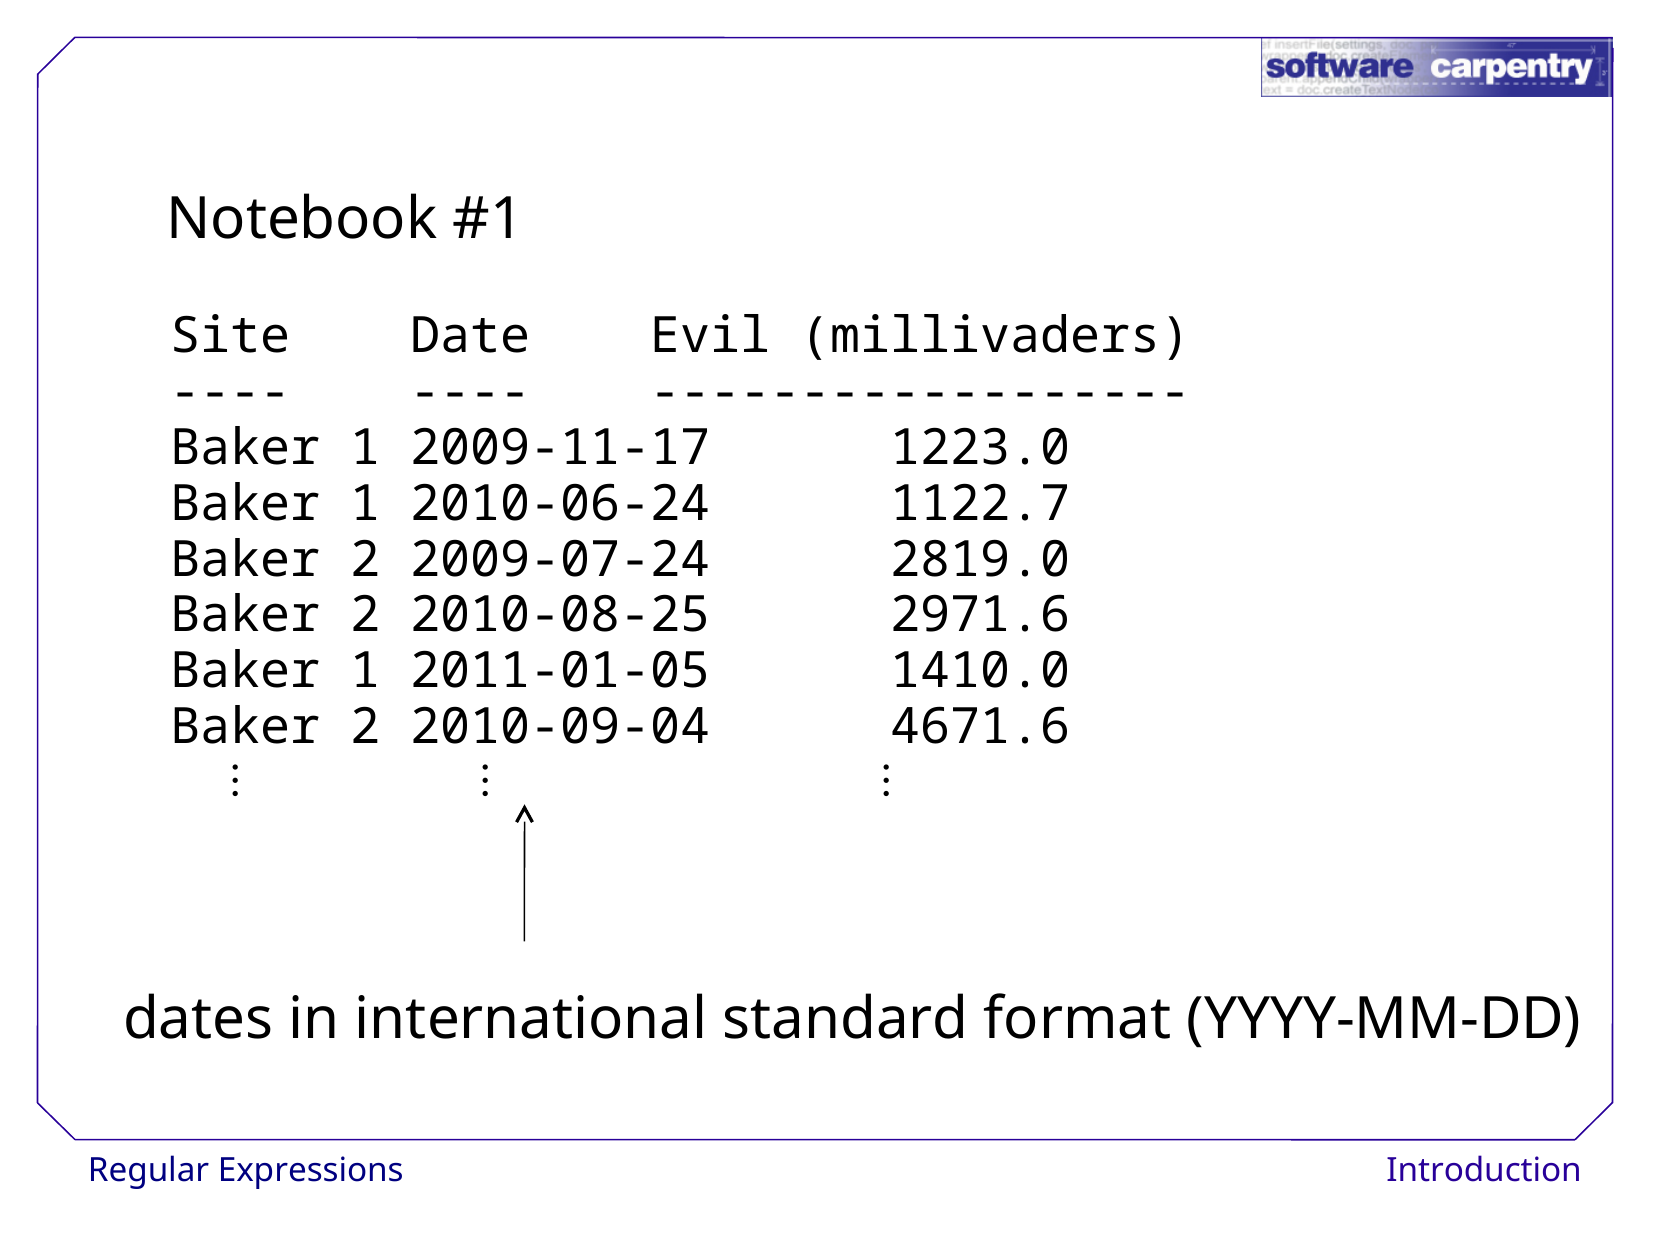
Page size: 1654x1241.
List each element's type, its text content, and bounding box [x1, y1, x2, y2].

picture [1261, 39, 1613, 97]
text_box Notebook #1 [151, 138, 1530, 259]
text_box dates in international standard format (YYYY-MM-DD) [108, 979, 1602, 1060]
text_box Site Date Evil (millivaders) ---- ---- ------------------ Baker 1 2009-11-17 1223.0 Baker 1 2010-06-24 1122.7 Baker 2 2009-07-24 2819.0 Baker 2 2010-08-25 2971.6 Baker 1 2011-01-05 1410.0 Baker 2 2010-09-04 4671.6 ⋮ ⋮ ⋮ [155, 300, 1535, 818]
